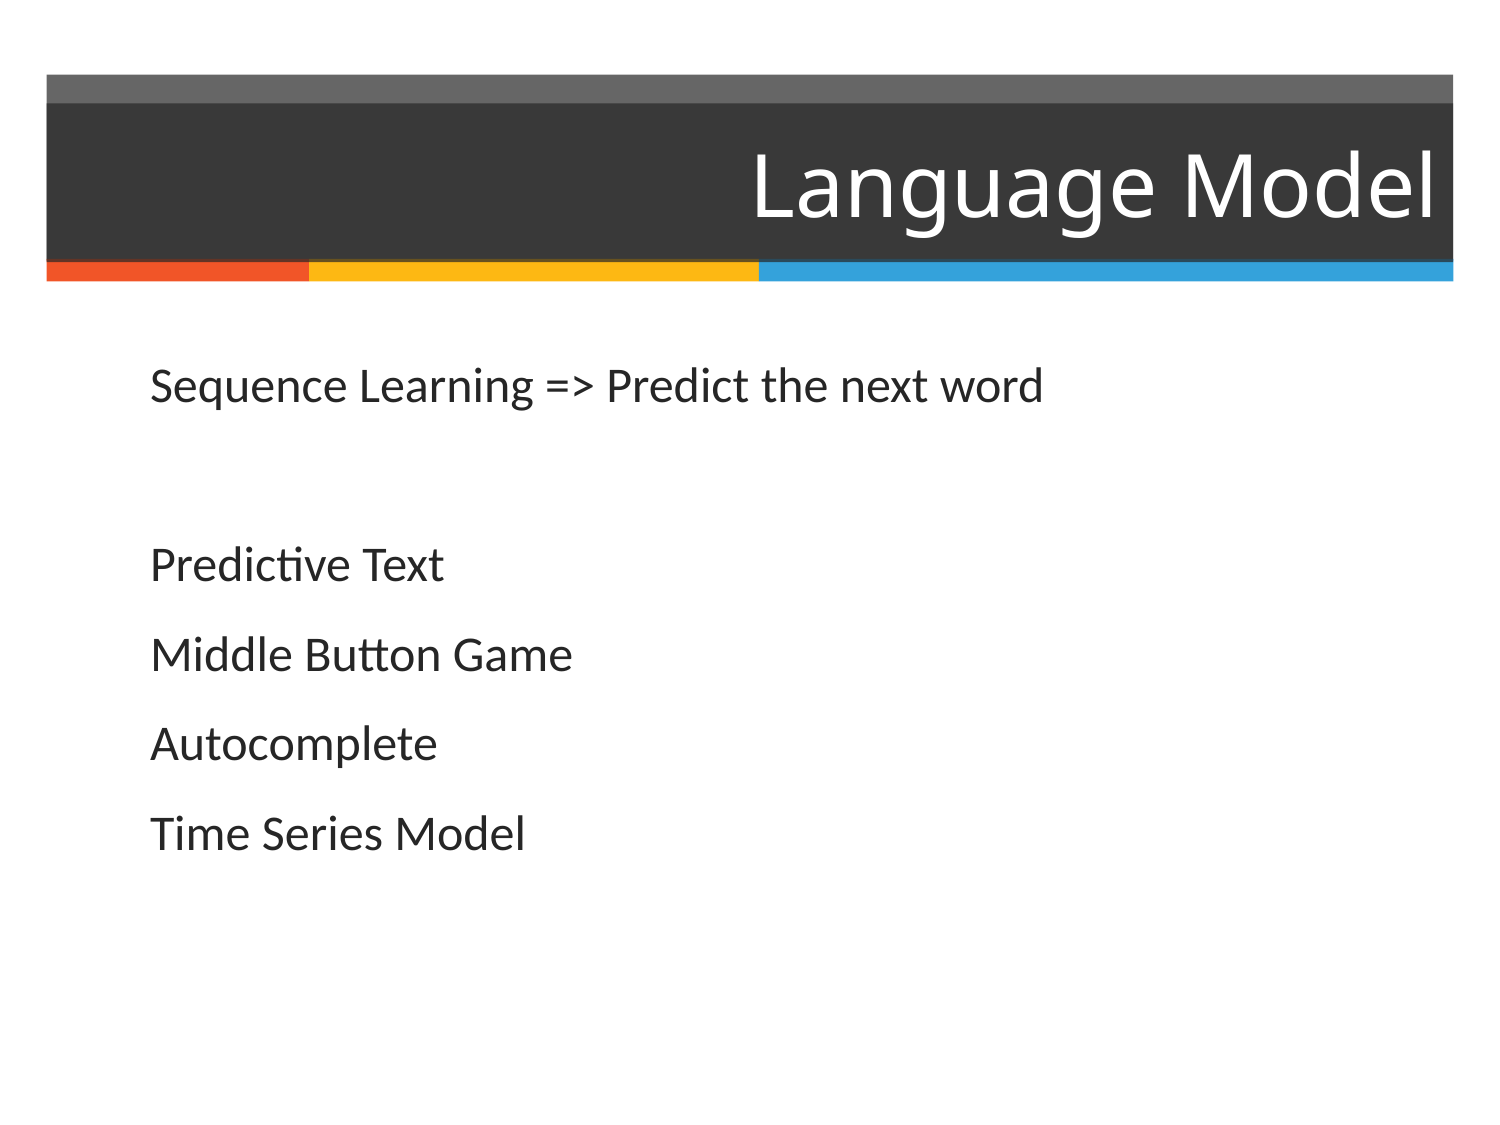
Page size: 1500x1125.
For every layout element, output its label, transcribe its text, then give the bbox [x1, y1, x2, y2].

list Sequence Learning => Predict the next word Predictive Text Middle Button Game Autocomplete Time Series Model [135, 345, 1296, 1000]
title Language Model [46, 103, 1454, 263]
